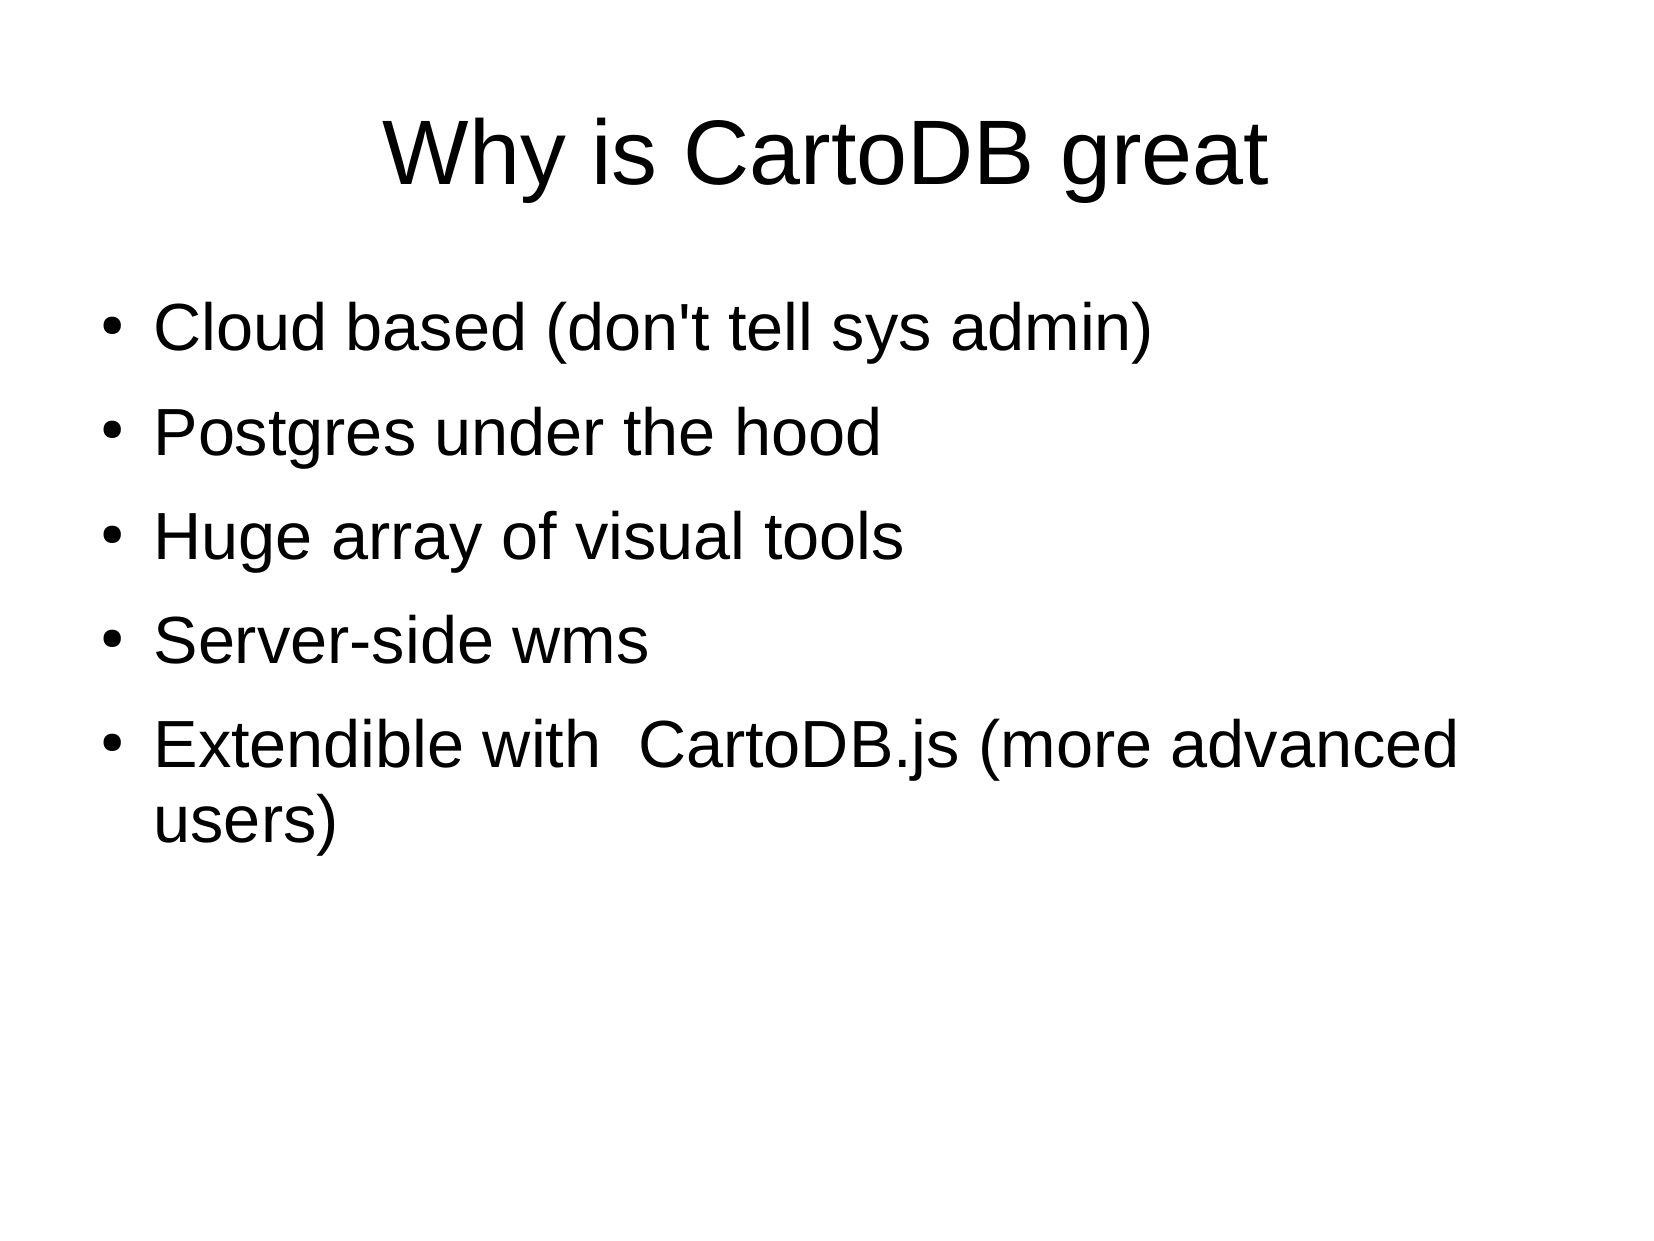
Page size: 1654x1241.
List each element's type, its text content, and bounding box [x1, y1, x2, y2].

list Cloud based (don't tell sys admin) Postgres under the hood Huge array of visual tools Server-side wms Extendible with CartoDB.js (more advanced users) [82, 290, 1571, 1010]
title Why is CartoDB great [82, 49, 1571, 257]
